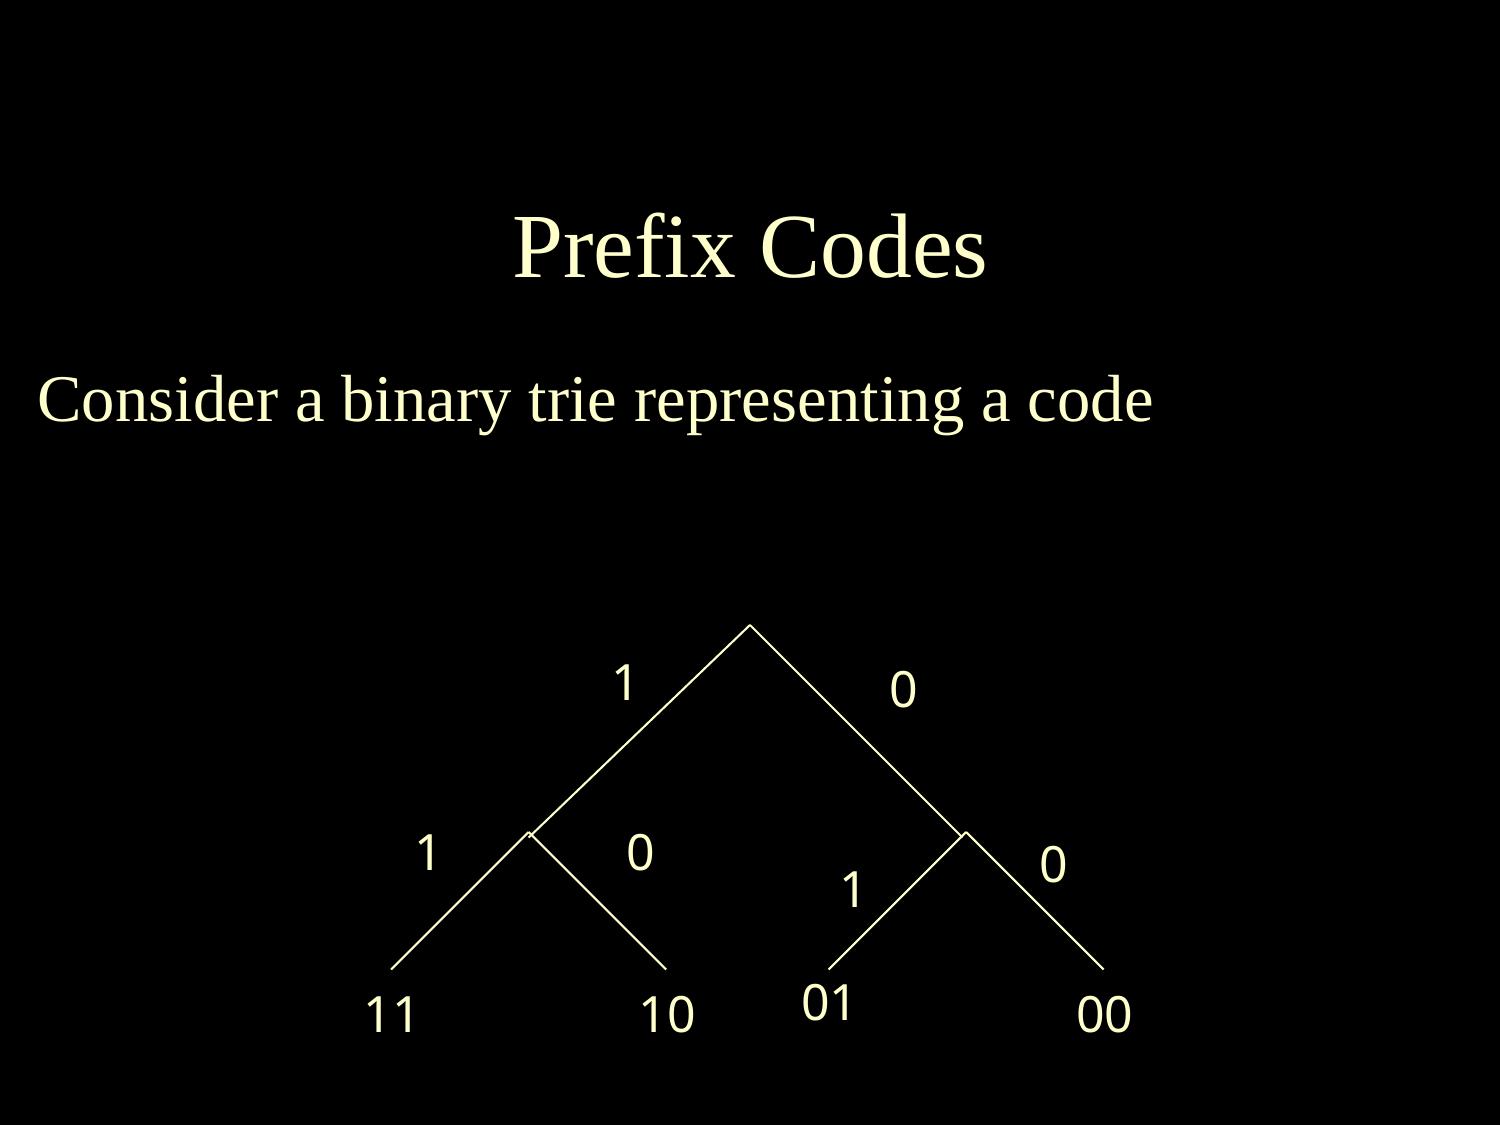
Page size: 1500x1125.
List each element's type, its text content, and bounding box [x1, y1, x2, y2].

text_box 0 [1024, 824, 1083, 901]
text_box 0 [612, 812, 671, 888]
text_box 1 [824, 849, 883, 926]
text_box 00 [1061, 974, 1149, 1051]
list Consider a binary trie representing a code [22, 347, 1482, 475]
text_box 1 [399, 812, 458, 888]
text_box 01 [786, 962, 874, 1038]
text_box 11 [349, 974, 436, 1051]
text_box 10 [624, 974, 711, 1051]
text_box 0 [874, 649, 933, 726]
text_box 1 [596, 642, 656, 719]
title Prefix Codes [22, 145, 1480, 336]
